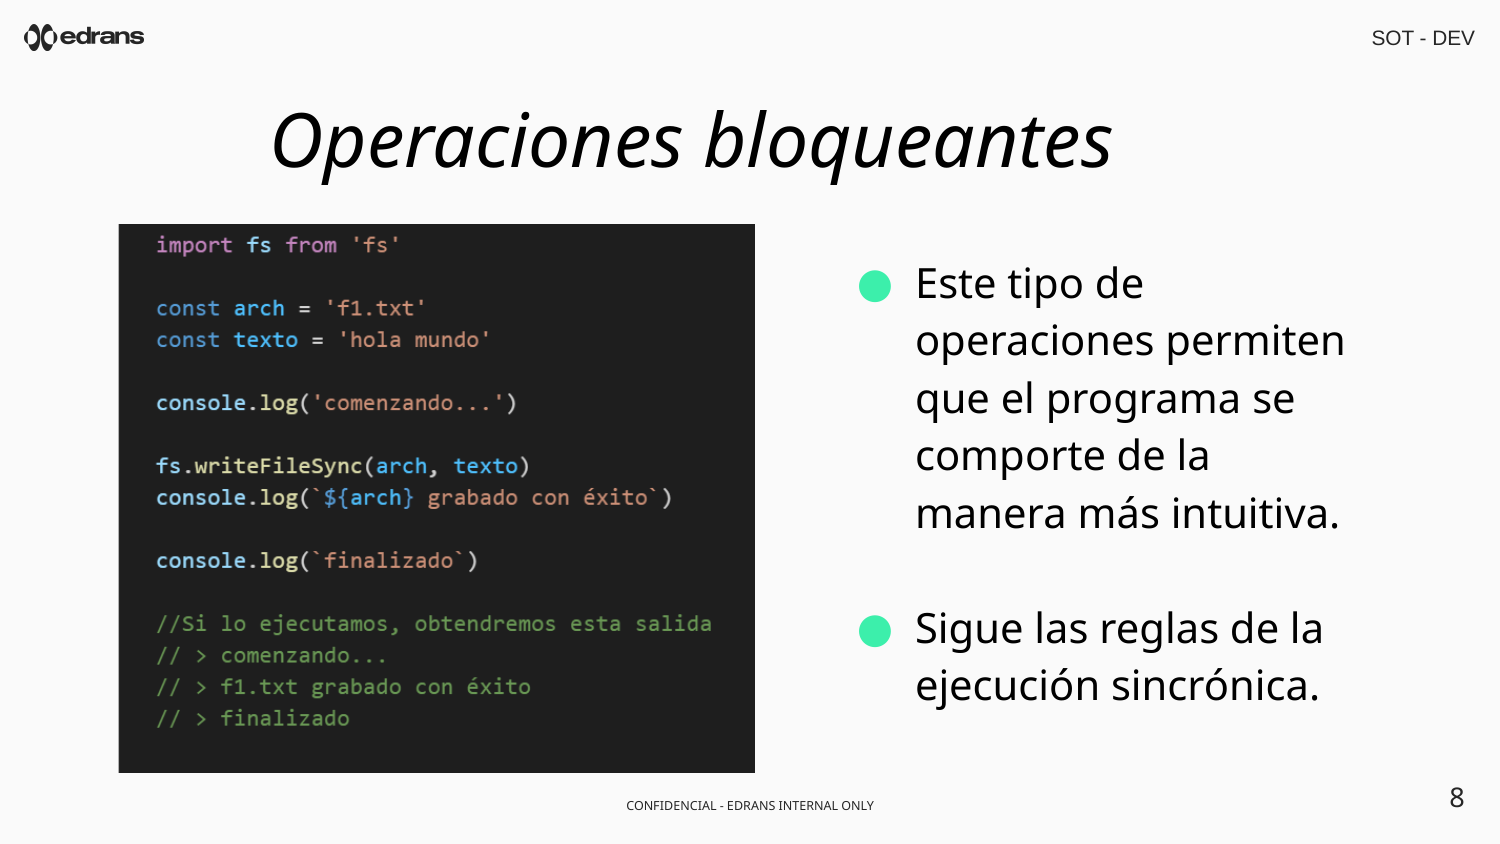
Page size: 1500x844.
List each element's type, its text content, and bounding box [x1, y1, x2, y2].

text_box SOT - DEV [1266, 24, 1475, 51]
picture [118, 224, 755, 773]
text_box Este tipo de operaciones permiten que el programa se comporte de la manera más intuitiva. Sigue las reglas de la ejecución sincrónica. [825, 233, 1388, 733]
picture [24, 24, 144, 51]
slide_number <número> [1389, 764, 1480, 830]
text_box Operaciones bloqueantes [143, 77, 1242, 203]
text_box CONFIDENCIAL - EDRANS INTERNAL ONLY [613, 797, 887, 814]
